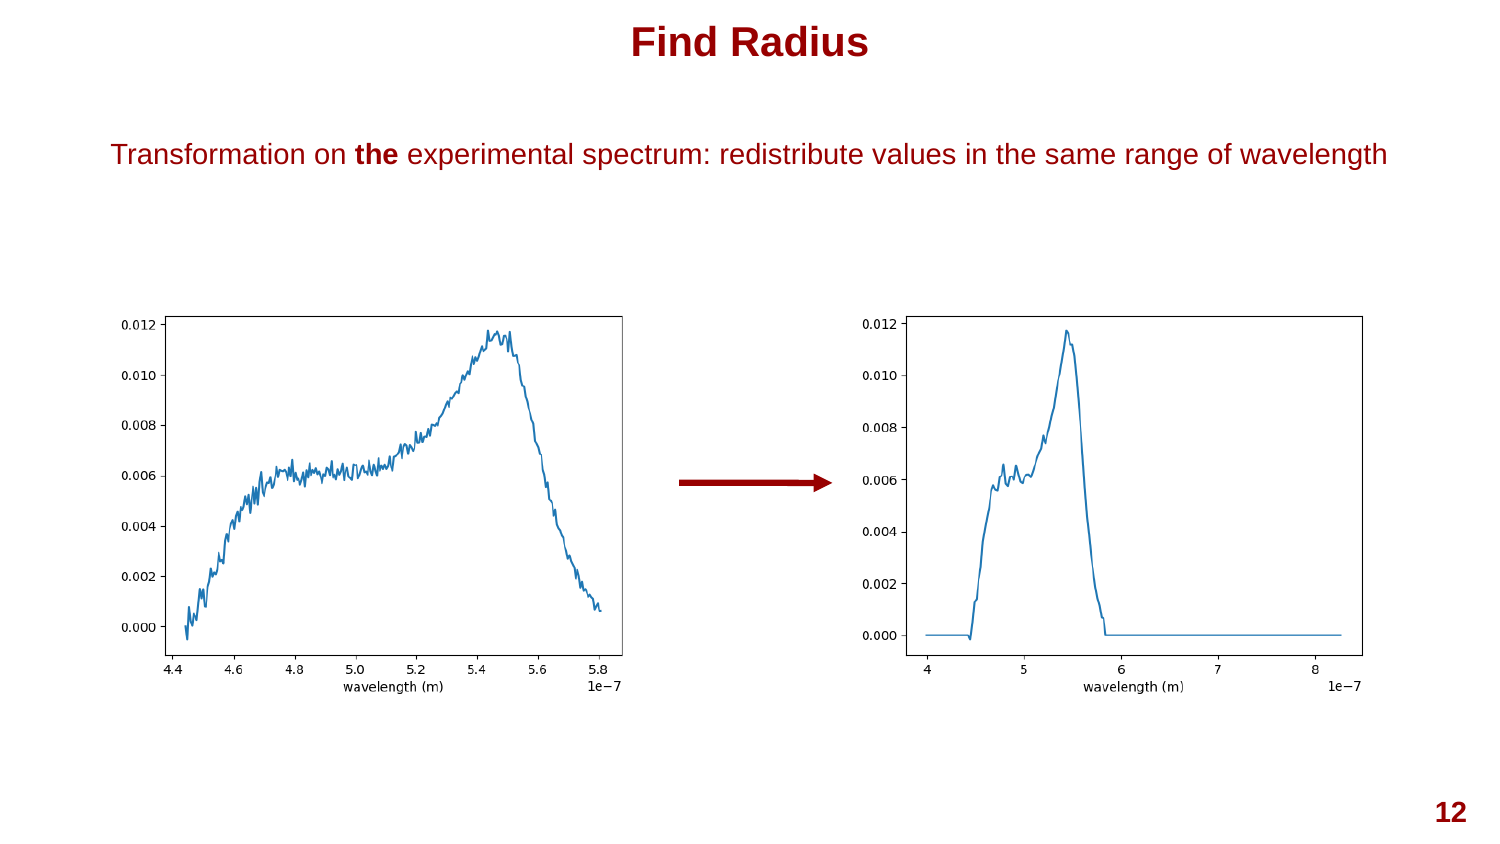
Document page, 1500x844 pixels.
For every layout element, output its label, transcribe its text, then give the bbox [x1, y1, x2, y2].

picture [91, 262, 680, 704]
text_box 12 [1419, 778, 1500, 844]
picture [832, 262, 1420, 704]
text_box Find Radius [506, 0, 994, 81]
text_box Transformation on the experimental spectrum: redistribute values in the same range of wavelength [45, 120, 1454, 186]
